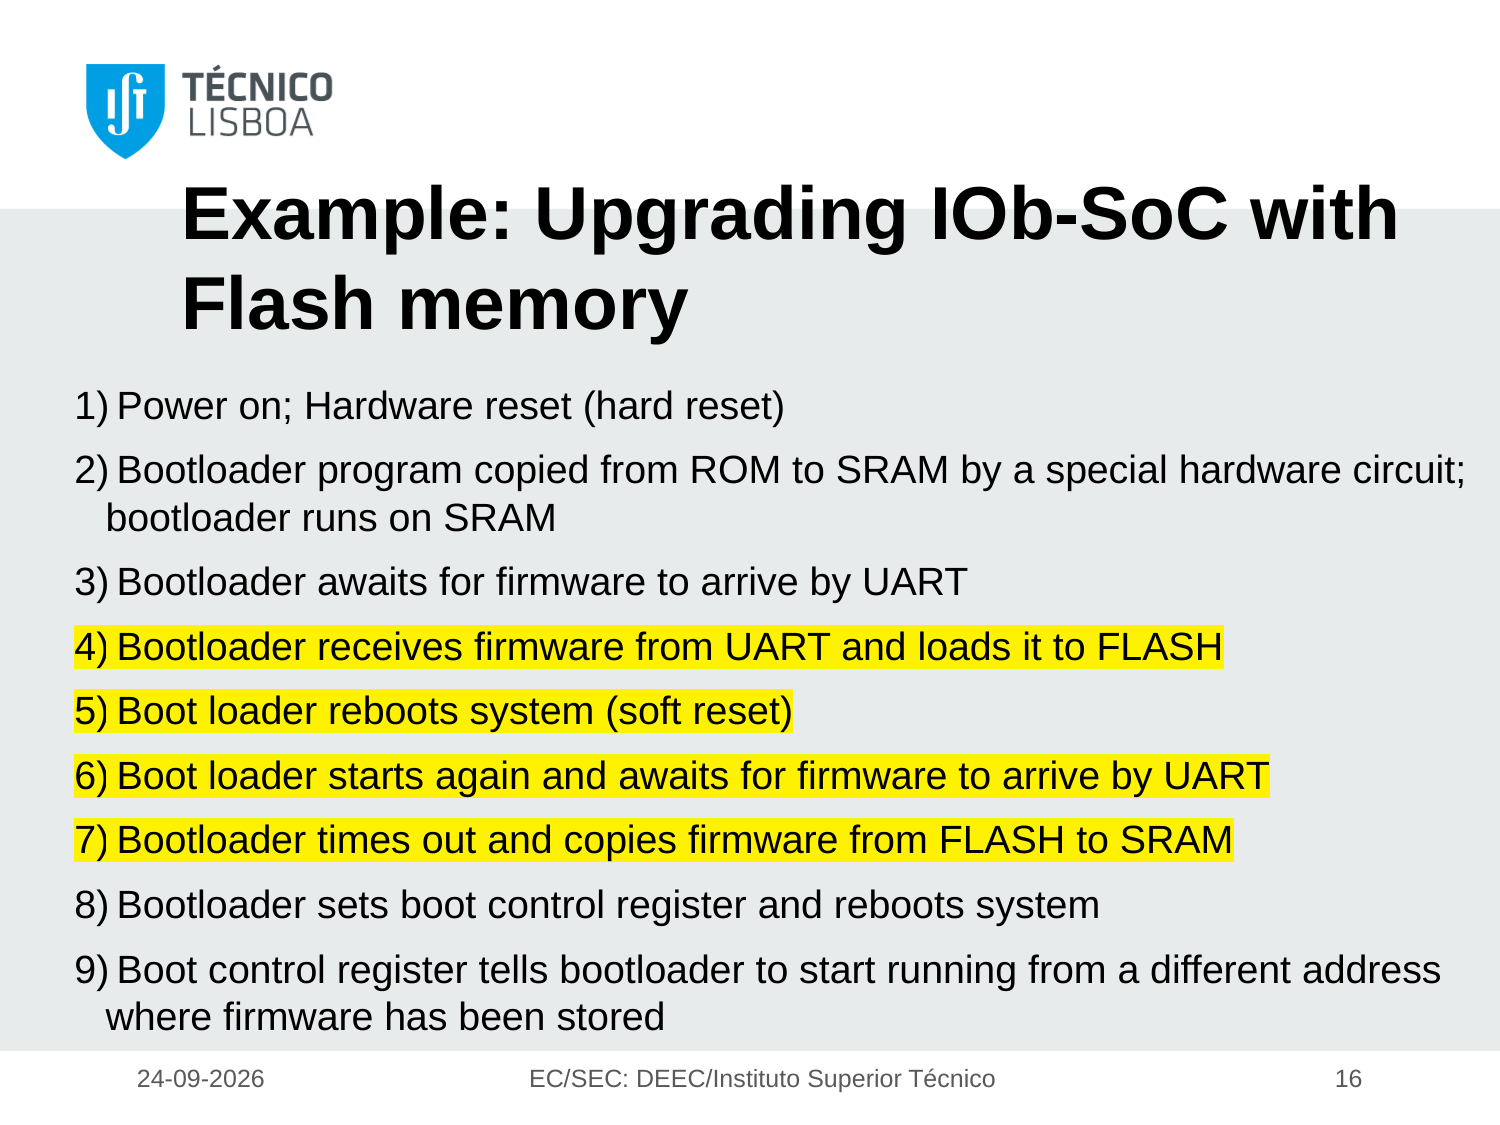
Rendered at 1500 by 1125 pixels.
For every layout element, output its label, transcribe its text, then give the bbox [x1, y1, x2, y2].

title Example: Upgrading IOb-SoC with Flash memory [166, 183, 1422, 326]
footer EC/SEC: DEEC/Instituto Superior Técnico [512, 1052, 1021, 1103]
list Power on; Hardware reset (hard reset) Bootloader program copied from ROM to SRAM by a special hardware circuit; bootloader runs on SRAM Bootloader awaits for firmware to arrive by UART Bootloader receives firmware from UART and loads it to FLASH Boot loader reboots system (soft reset) Boot loader starts again and awaits for firmware to arrive by UART Bootloader times out and copies firmware from FLASH to SRAM Bootloader sets boot control register and reboots system Boot control register tells bootloader to start running from a different address where firmware has been stored [63, 379, 1477, 1042]
picture [0, 0, 1500, 1125]
slide_number 29-09-2020 [121, 1052, 425, 1103]
slide_number <number> [1077, 1052, 1378, 1103]
